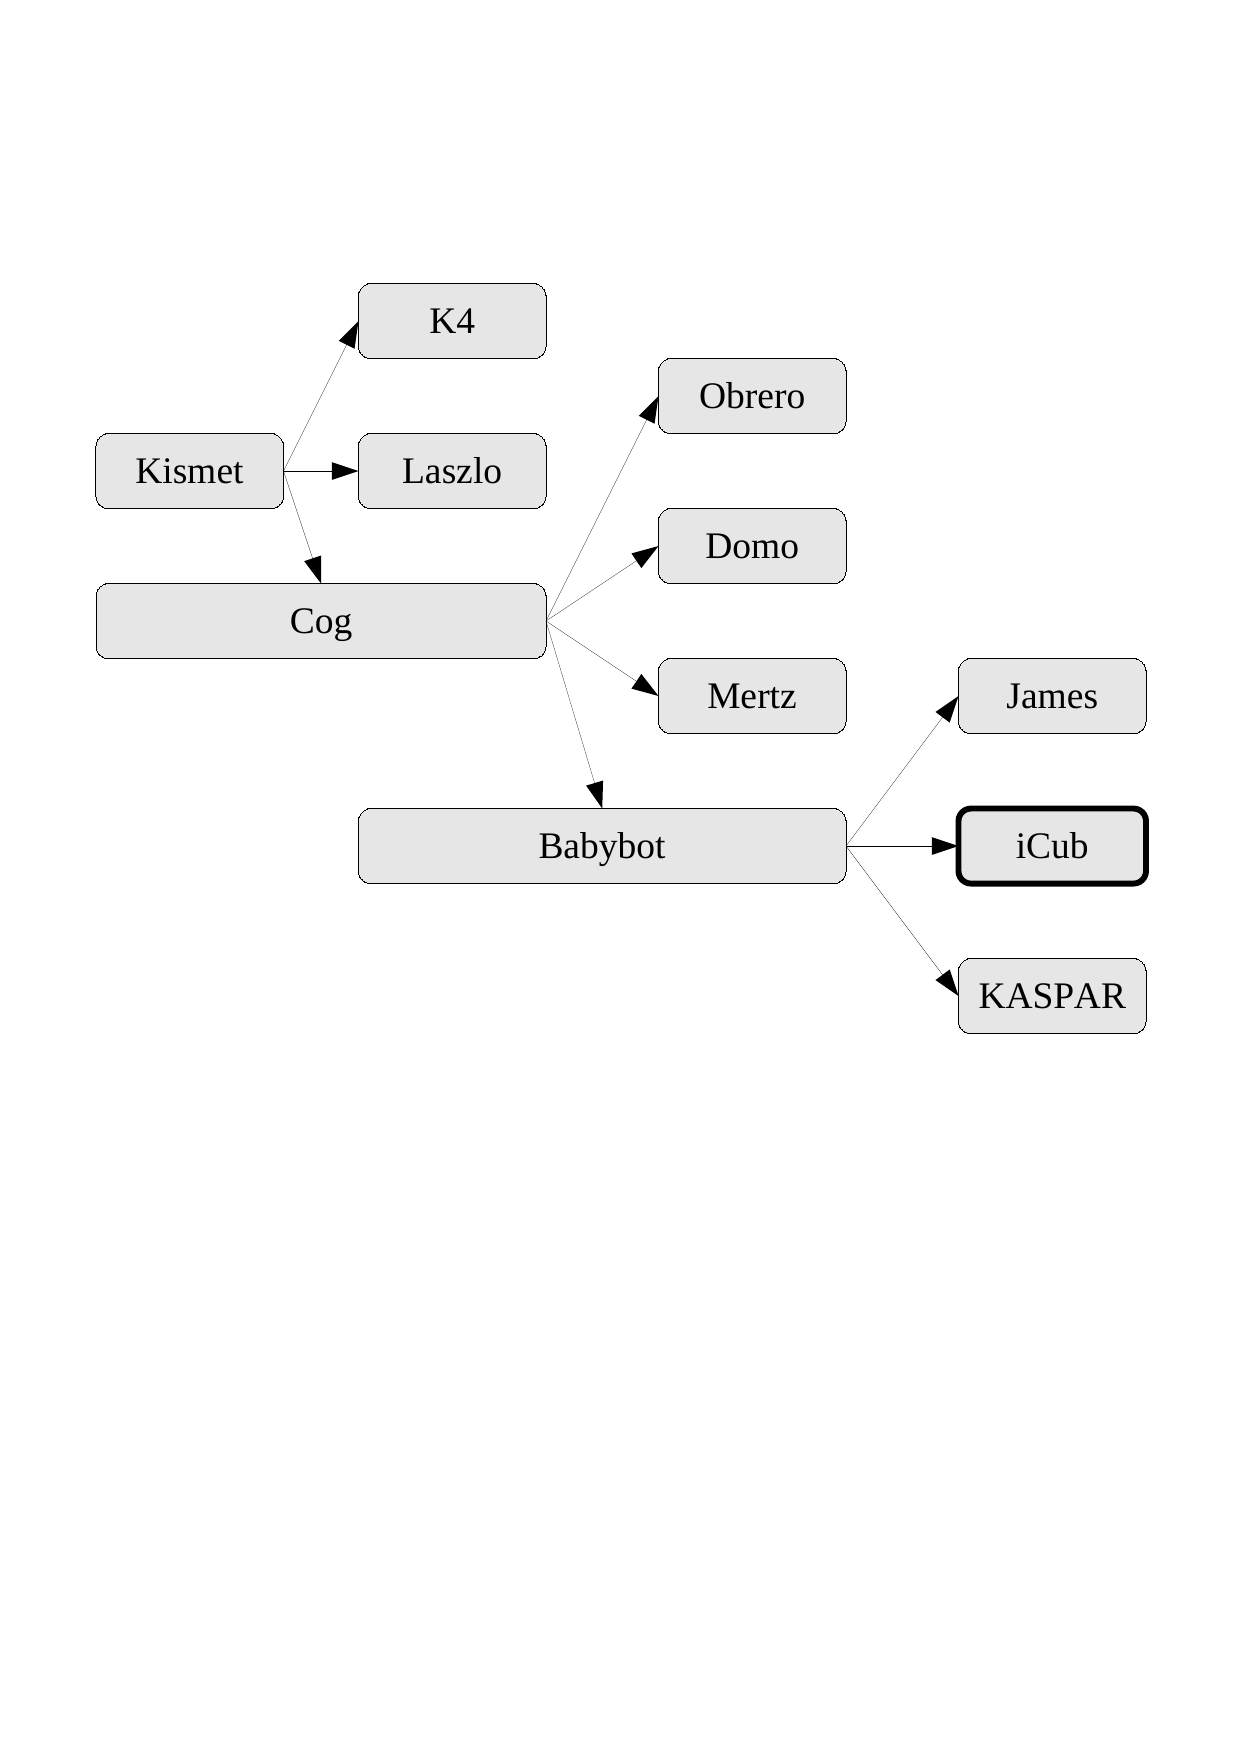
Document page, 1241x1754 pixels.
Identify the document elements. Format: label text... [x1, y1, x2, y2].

text_box iCub [958, 808, 1147, 884]
text_box Kismet [95, 433, 284, 509]
text_box James [958, 658, 1147, 734]
text_box Mertz [658, 658, 847, 734]
text_box Laszlo [358, 433, 547, 509]
text_box KASPAR [958, 958, 1147, 1034]
text_box Domo [658, 508, 847, 584]
text_box Cog [96, 583, 547, 659]
text_box Obrero [658, 358, 847, 434]
text_box K4 [358, 283, 547, 359]
text_box Babybot [358, 808, 847, 884]
